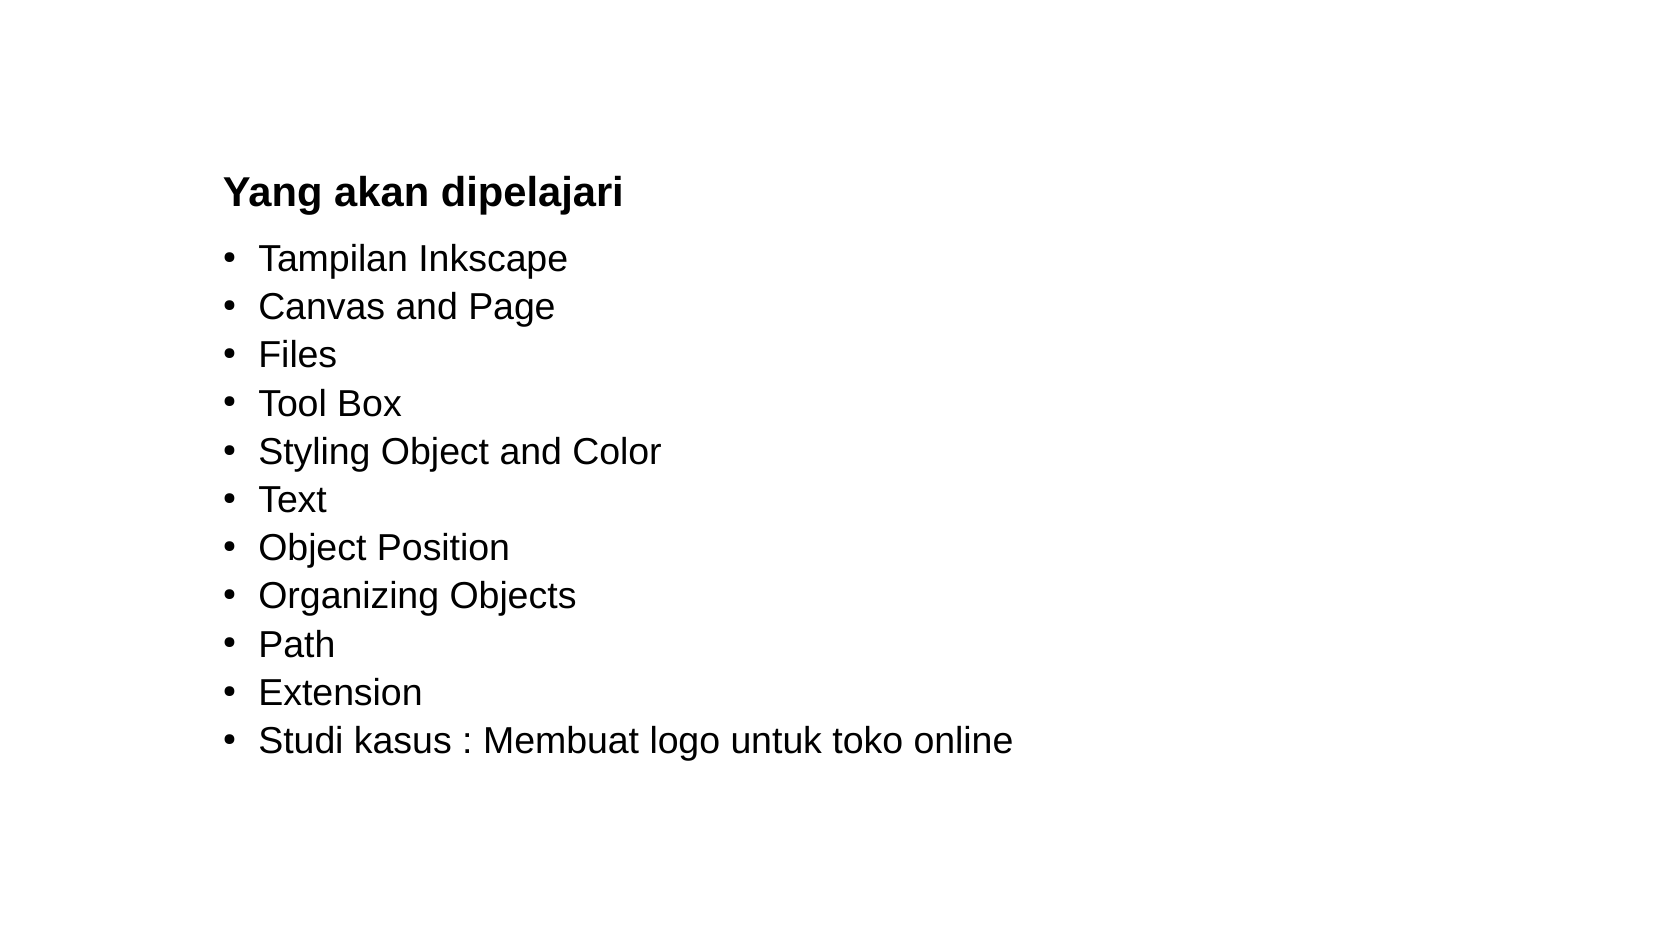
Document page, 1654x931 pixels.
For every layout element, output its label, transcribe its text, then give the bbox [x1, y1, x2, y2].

text_box Tampilan Inkscape Canvas and Page Files Tool Box Styling Object and Color Text Object Position Organizing Objects Path Extension Studi kasus : Membuat logo untuk toko online [208, 223, 1446, 770]
text_box Yang akan dipelajari [208, 160, 639, 223]
